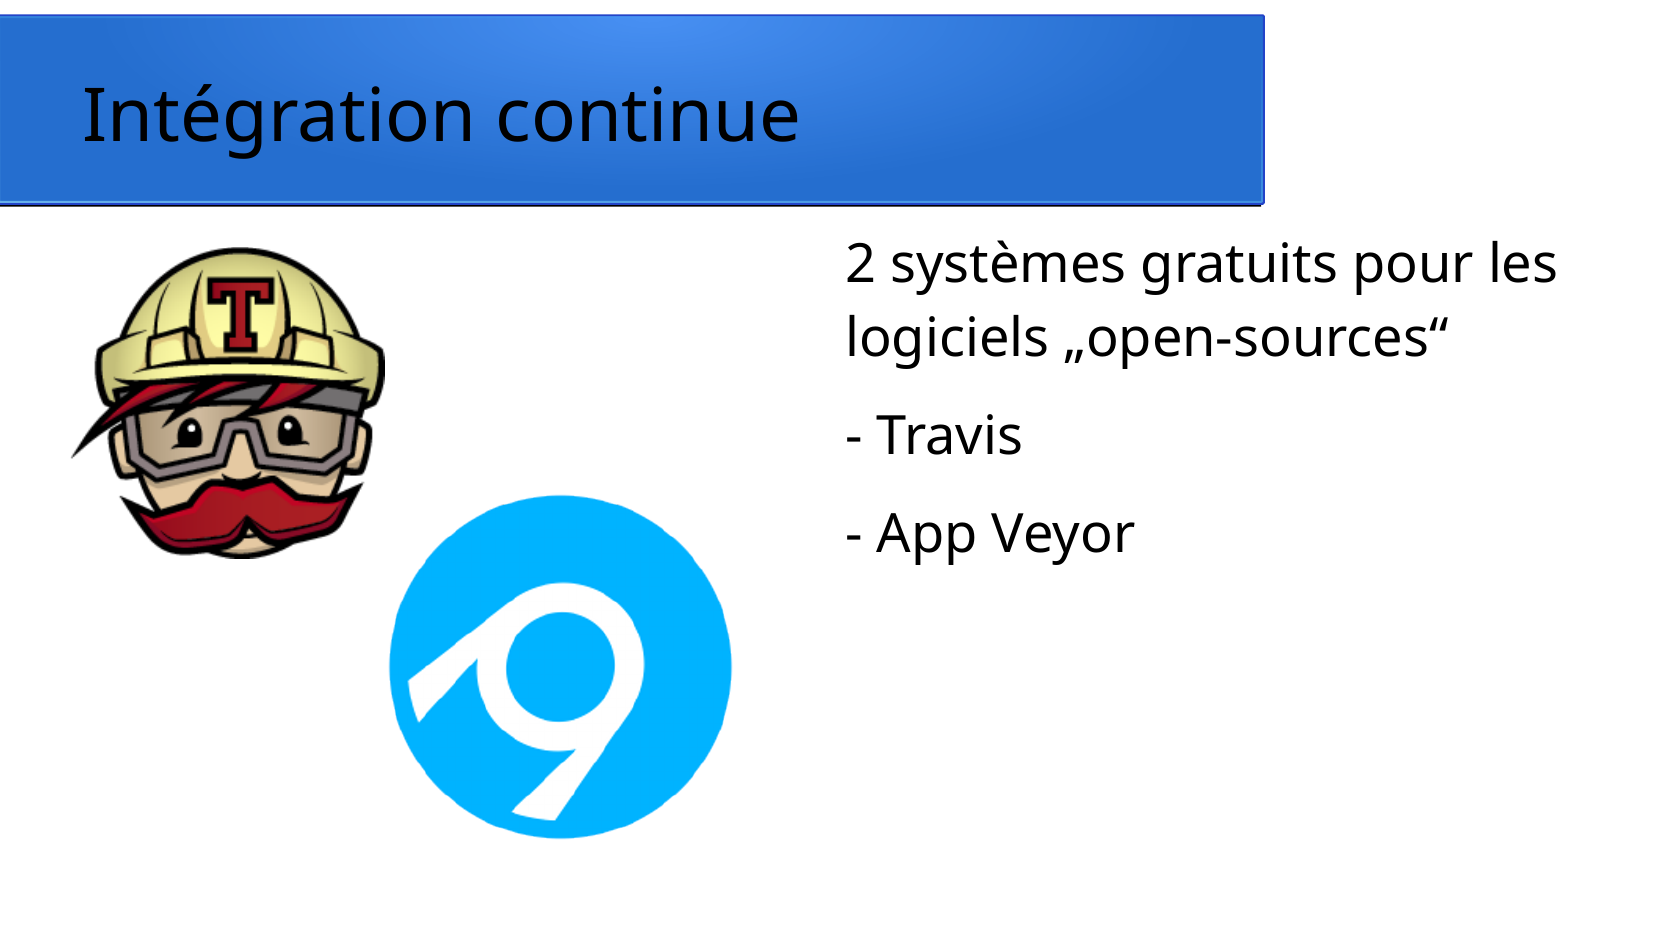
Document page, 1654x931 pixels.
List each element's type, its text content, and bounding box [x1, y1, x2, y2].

picture [70, 247, 753, 860]
title Intégration continue [82, 35, 1235, 189]
list 2 systèmes gratuits pour les logiciels „open-sources“ - Travis - App Veyor [845, 224, 1572, 764]
